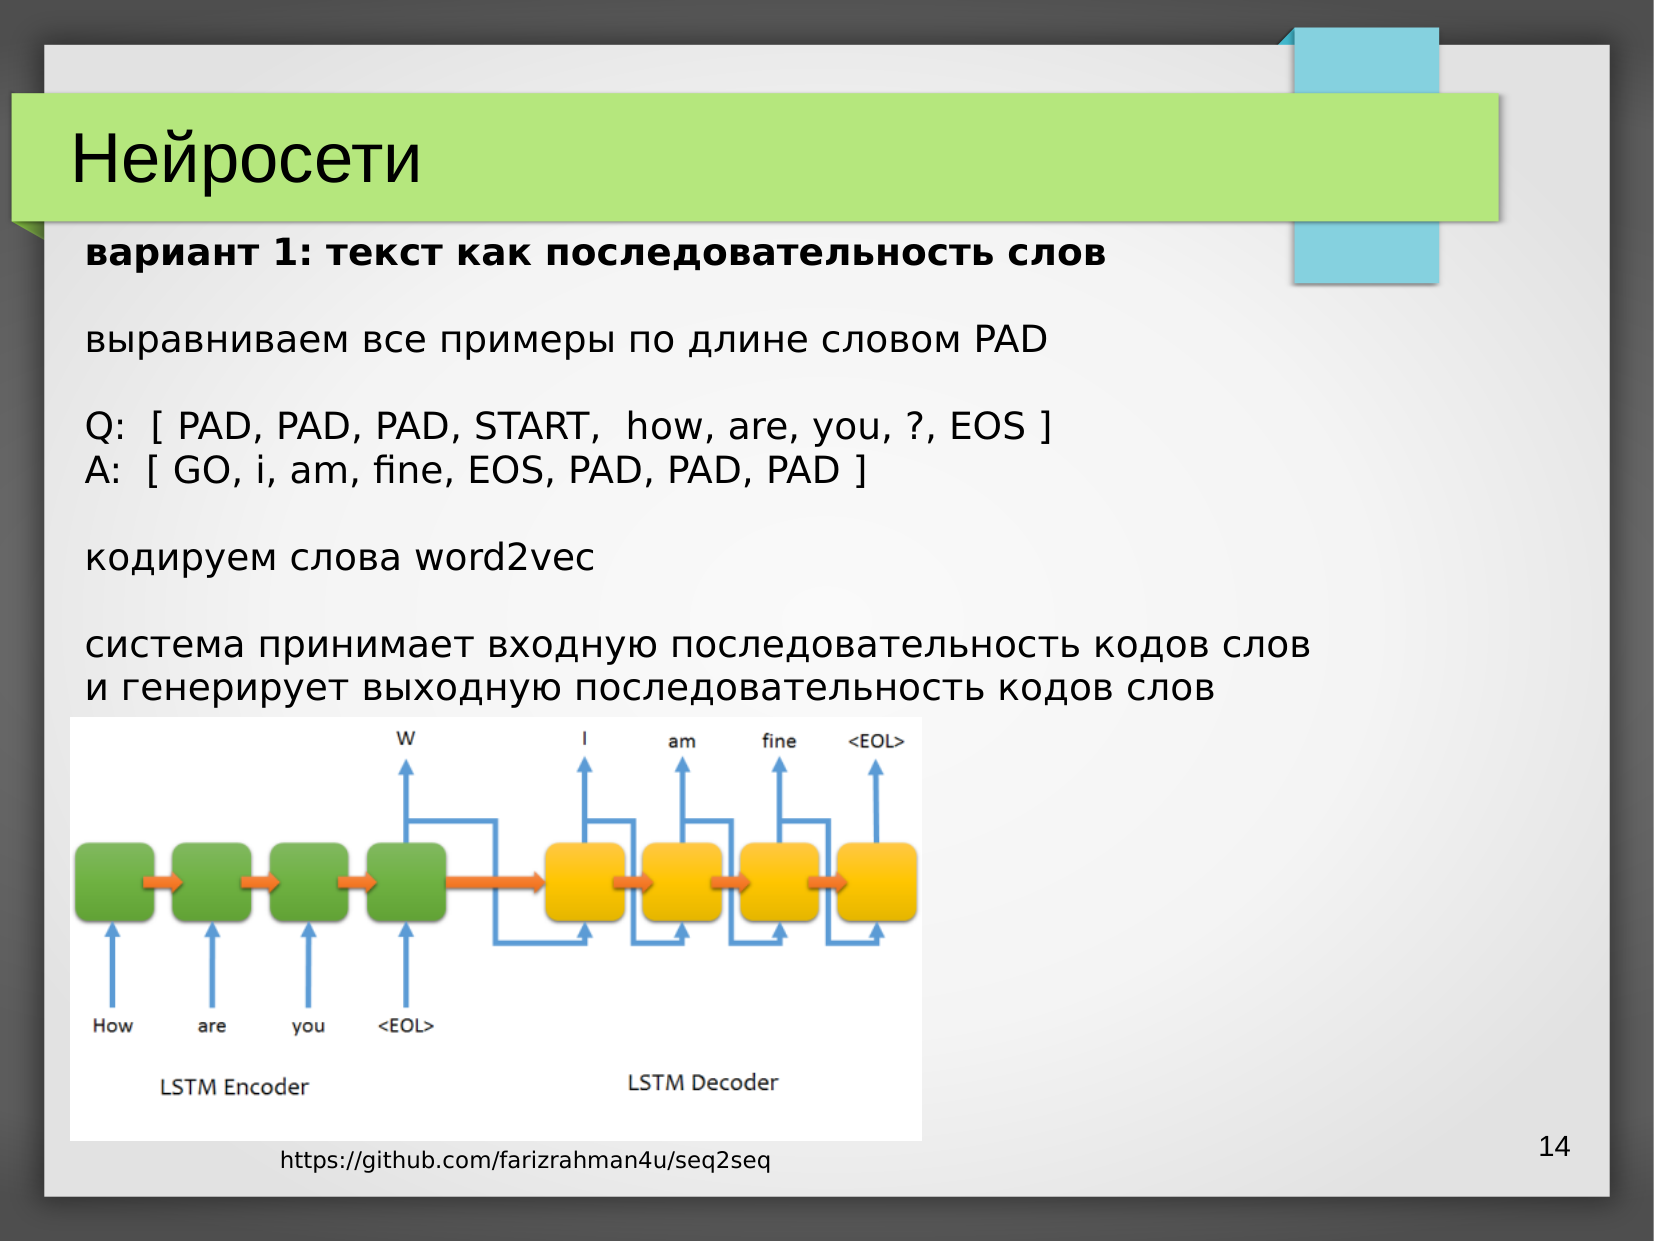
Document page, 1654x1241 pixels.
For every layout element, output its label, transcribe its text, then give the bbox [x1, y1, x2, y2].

text_box вариант 1: текст как последовательность слов выравниваем все примеры по длине словом PAD Q: [ PAD, PAD, PAD, START, how, are, you, ?, EOS ] A: [ GO, i, am, fine, EOS, PAD, PAD, PAD ] кодируем слова word2vec система принимает входную последовательность кодов слов и генерирует выходную последовательность кодов слов [69, 223, 1381, 718]
title Нейросети [70, 118, 1205, 199]
picture [0, 0, 1654, 1241]
text_box https://github.com/farizrahman4u/seq2seq [265, 1140, 851, 1182]
